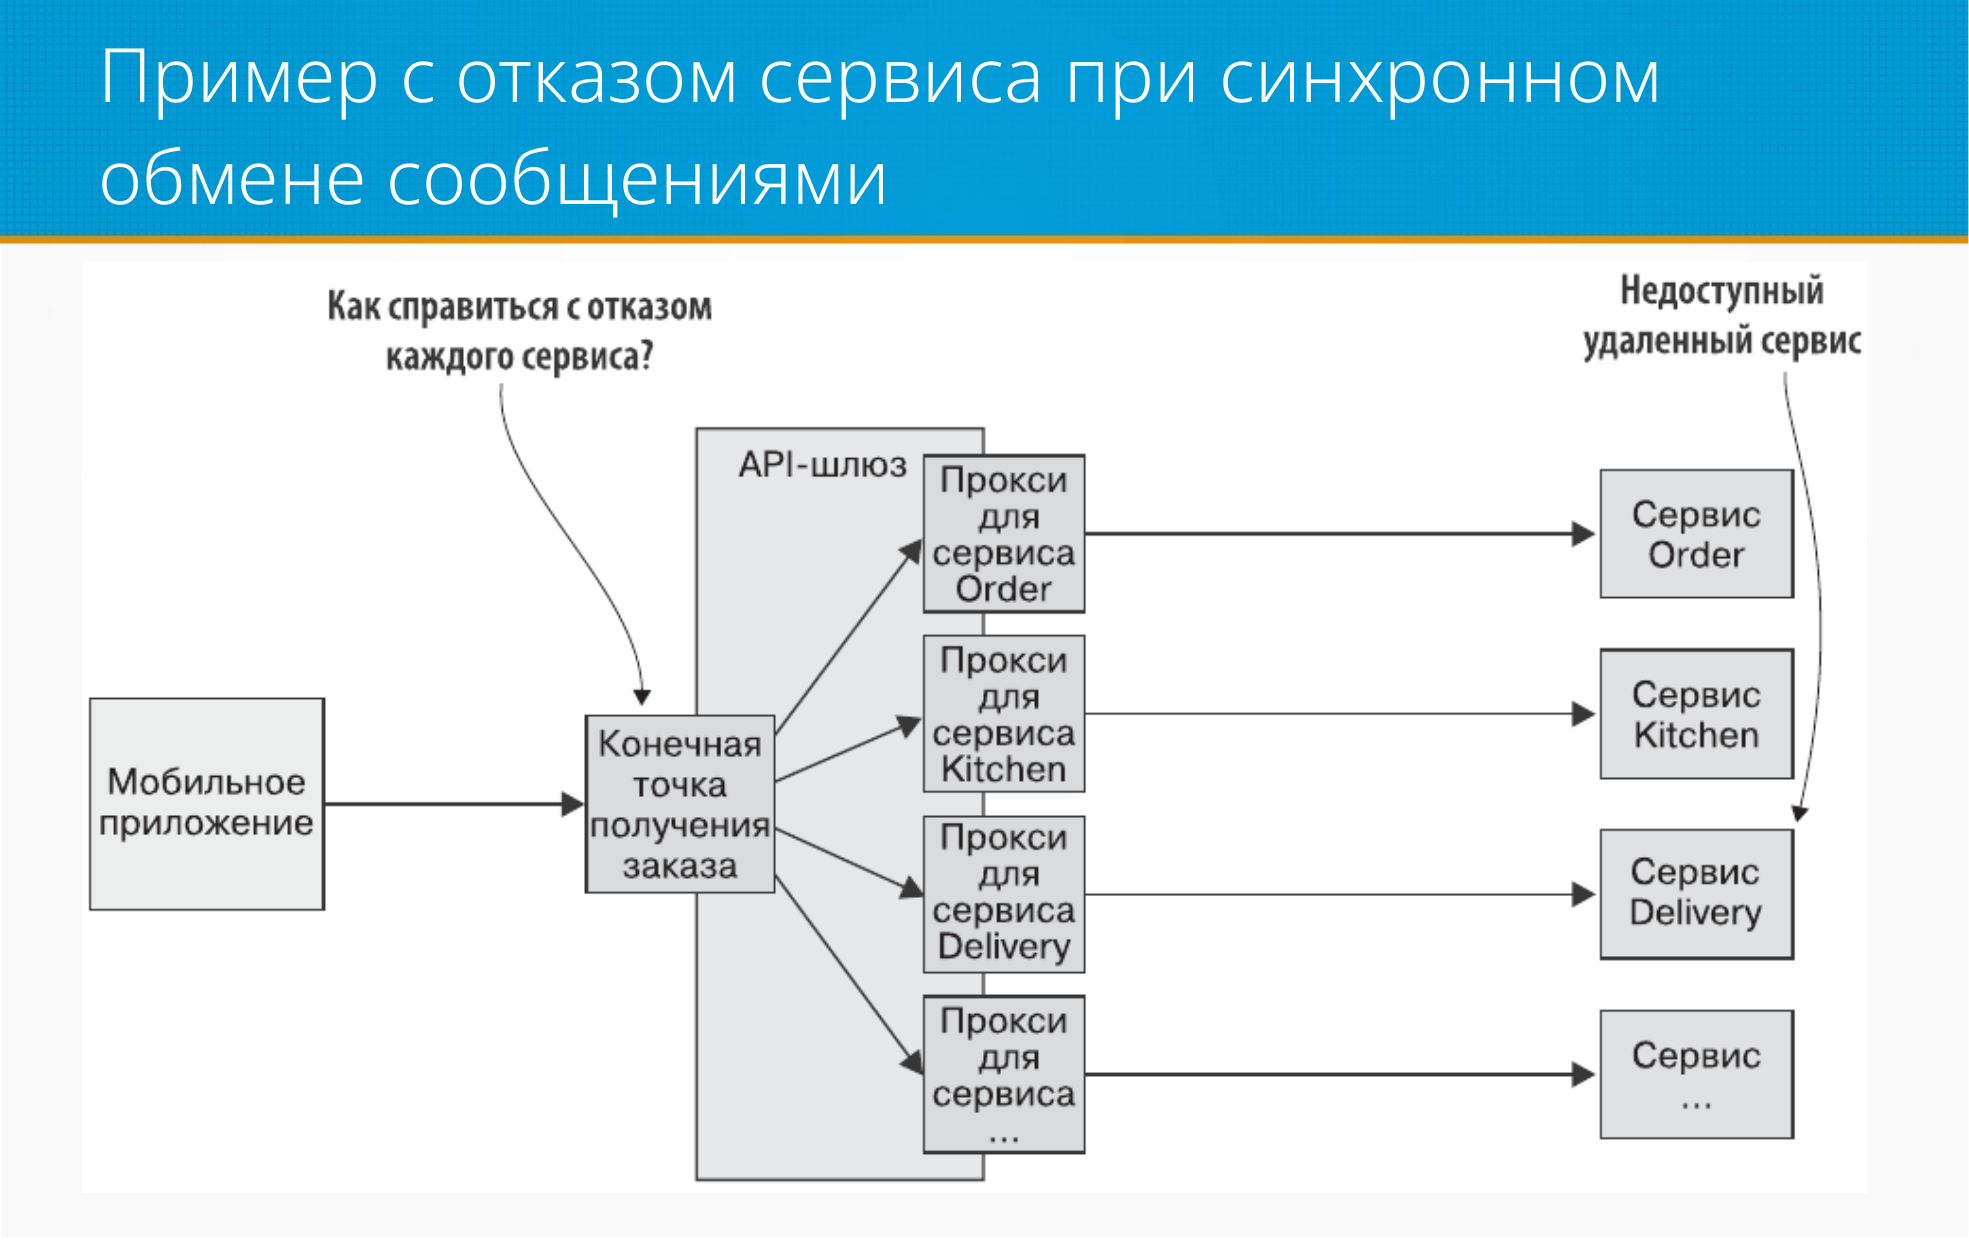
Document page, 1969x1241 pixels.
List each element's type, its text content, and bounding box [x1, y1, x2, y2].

picture [0, 233, 1969, 1241]
title Пример с отказом сервиса при синхронном обмене сообщениями [98, 19, 1870, 227]
